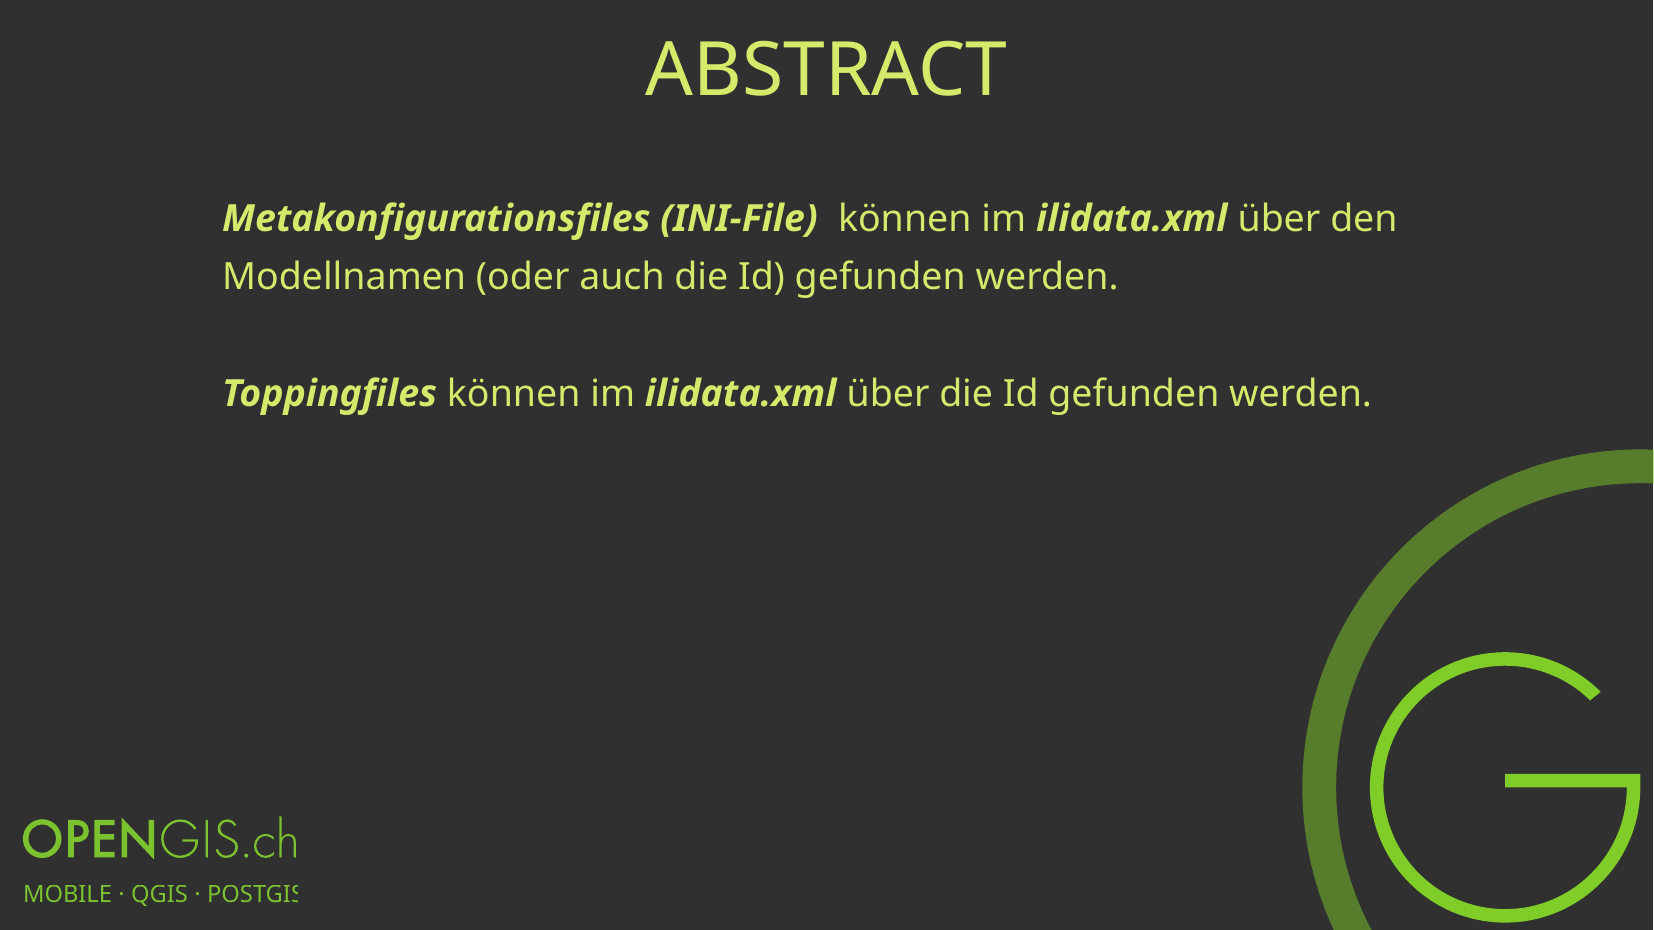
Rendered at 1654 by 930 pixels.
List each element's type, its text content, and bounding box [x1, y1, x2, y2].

title ABSTRACT [0, 0, 1653, 135]
text_box Metakonfigurationsfiles (INI-File) können im ilidata.xml über den Modellnamen (oder auch die Id) gefunden werden. Toppingfiles können im ilidata.xml über die Id gefunden werden. [0, 180, 1471, 826]
